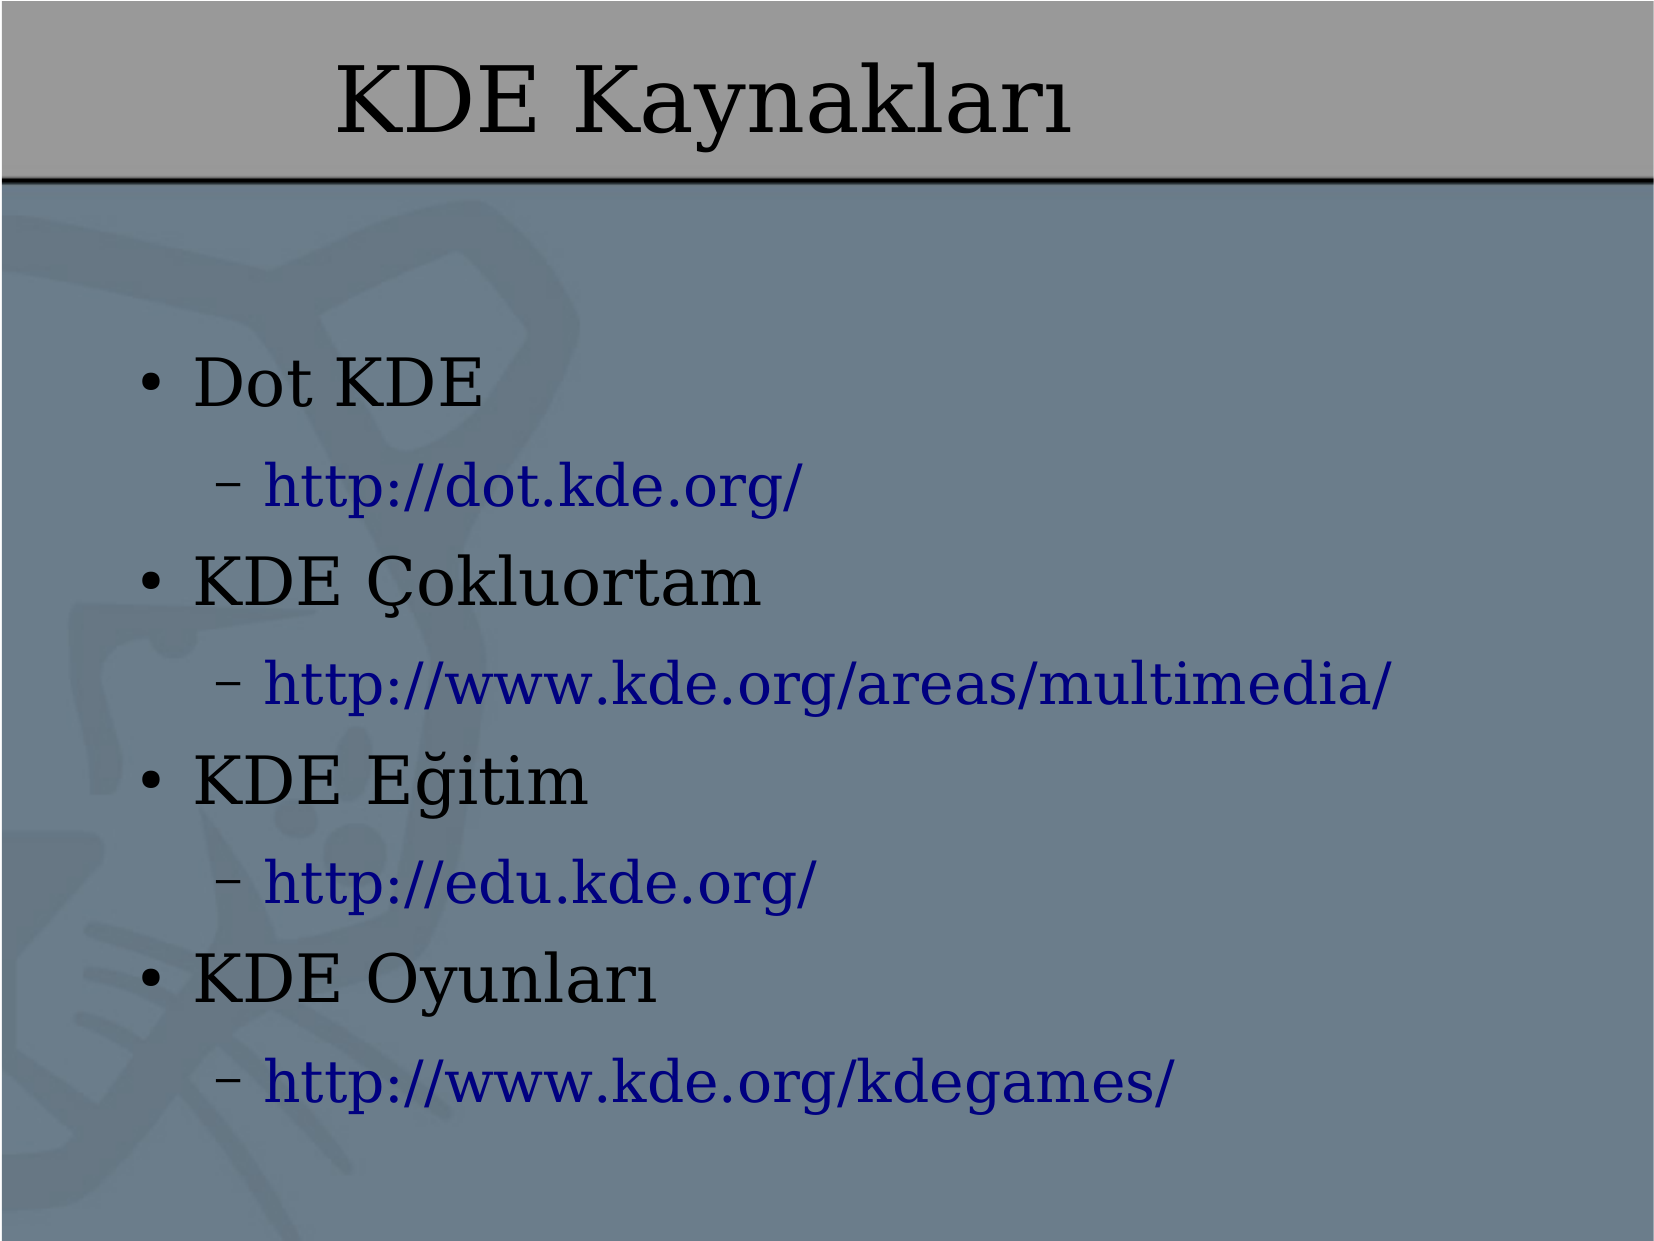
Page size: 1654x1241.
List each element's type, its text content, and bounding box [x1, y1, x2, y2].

picture [1, 1, 1654, 1241]
title KDE Kaynakları [0, 0, 1410, 204]
list Dot KDE http://dot.kde.org/ KDE Çokluortam http://www.kde.org/areas/multimedia/ KDE Eğitim http://edu.kde.org/ KDE Oyunları http://www.kde.org/kdegames/ [121, 344, 1534, 1127]
